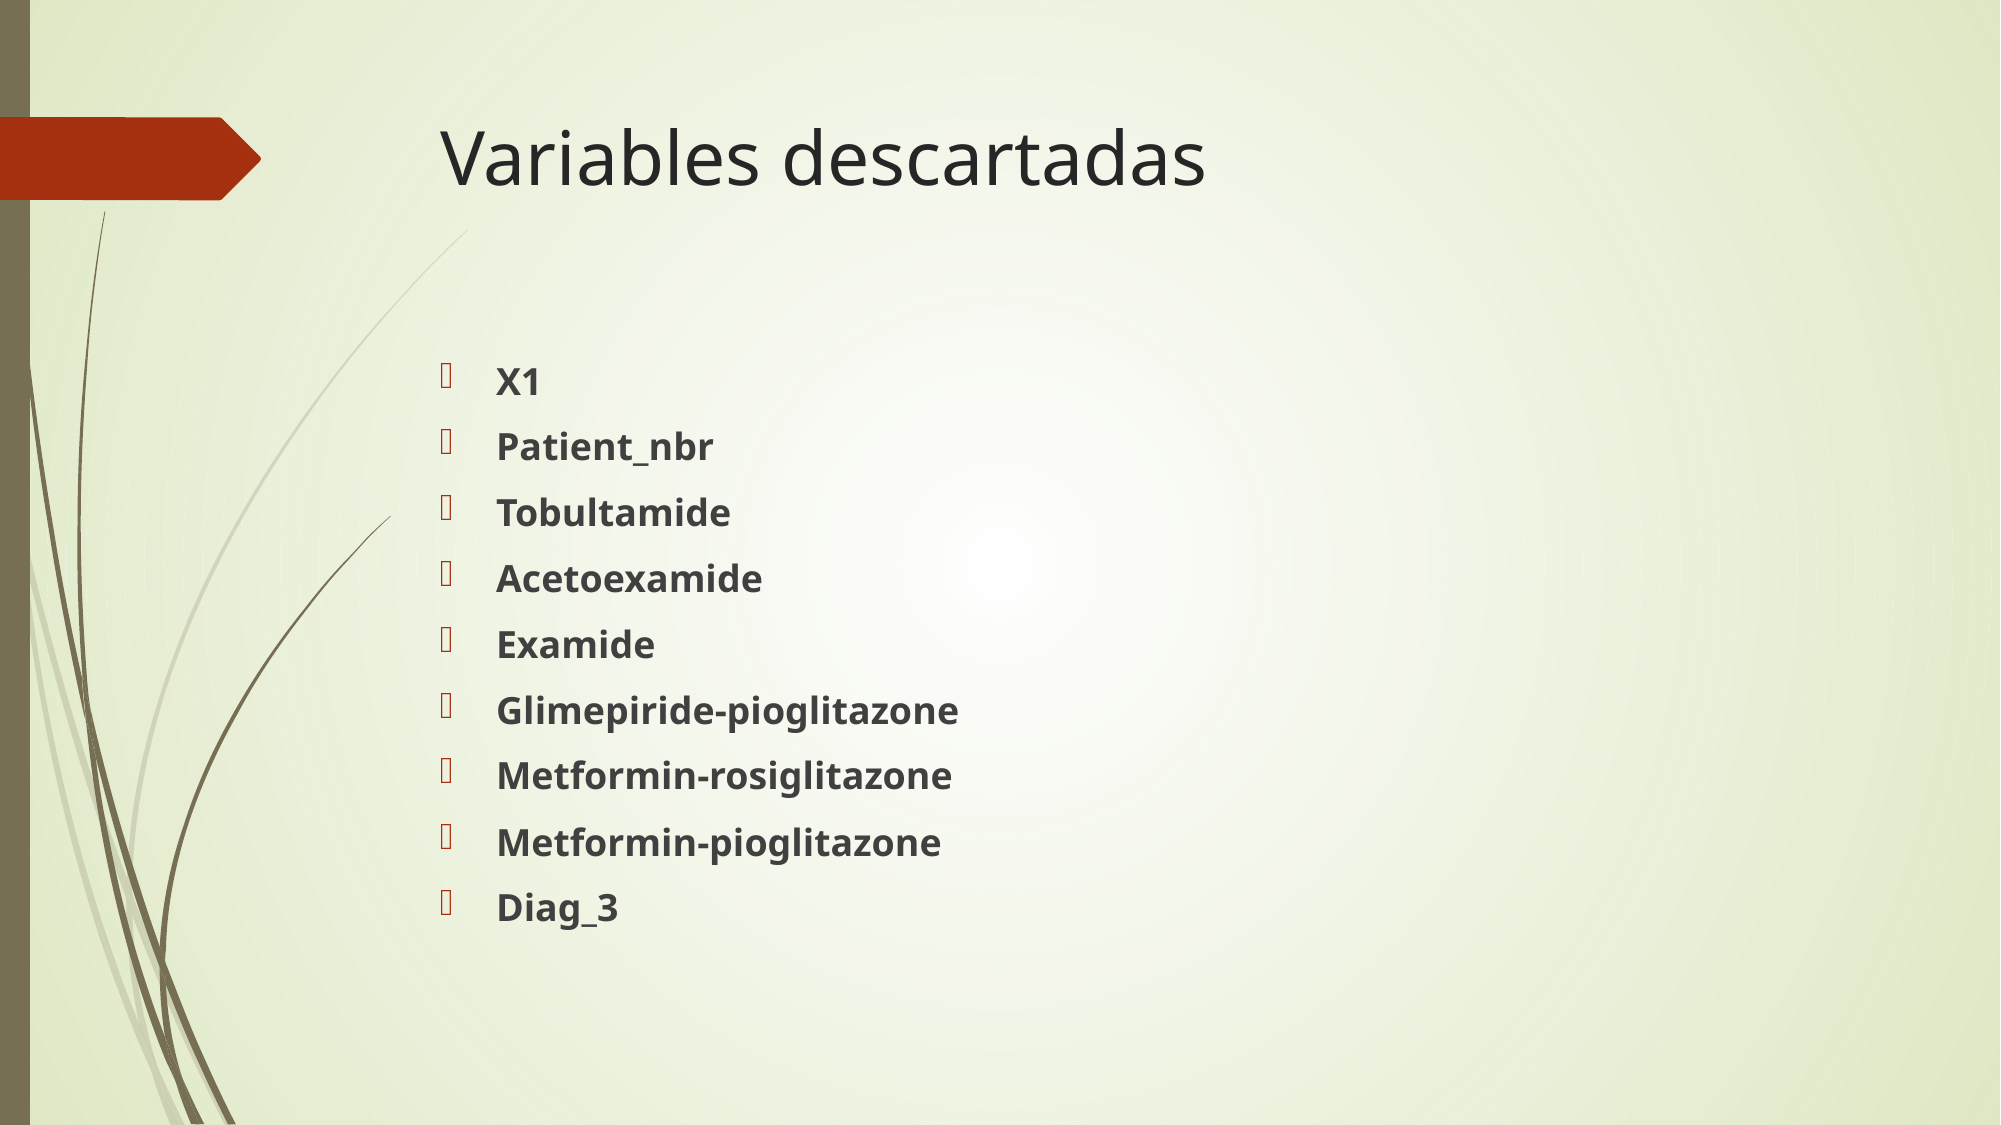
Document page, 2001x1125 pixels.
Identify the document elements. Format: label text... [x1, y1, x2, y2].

title Variables descartadas [425, 102, 1888, 313]
list X1 Patient_nbr Tobultamide Acetoexamide Examide Glimepiride-pioglitazone Metformin-rosiglitazone Metformin-pioglitazone Diag_3 [424, 350, 1888, 970]
